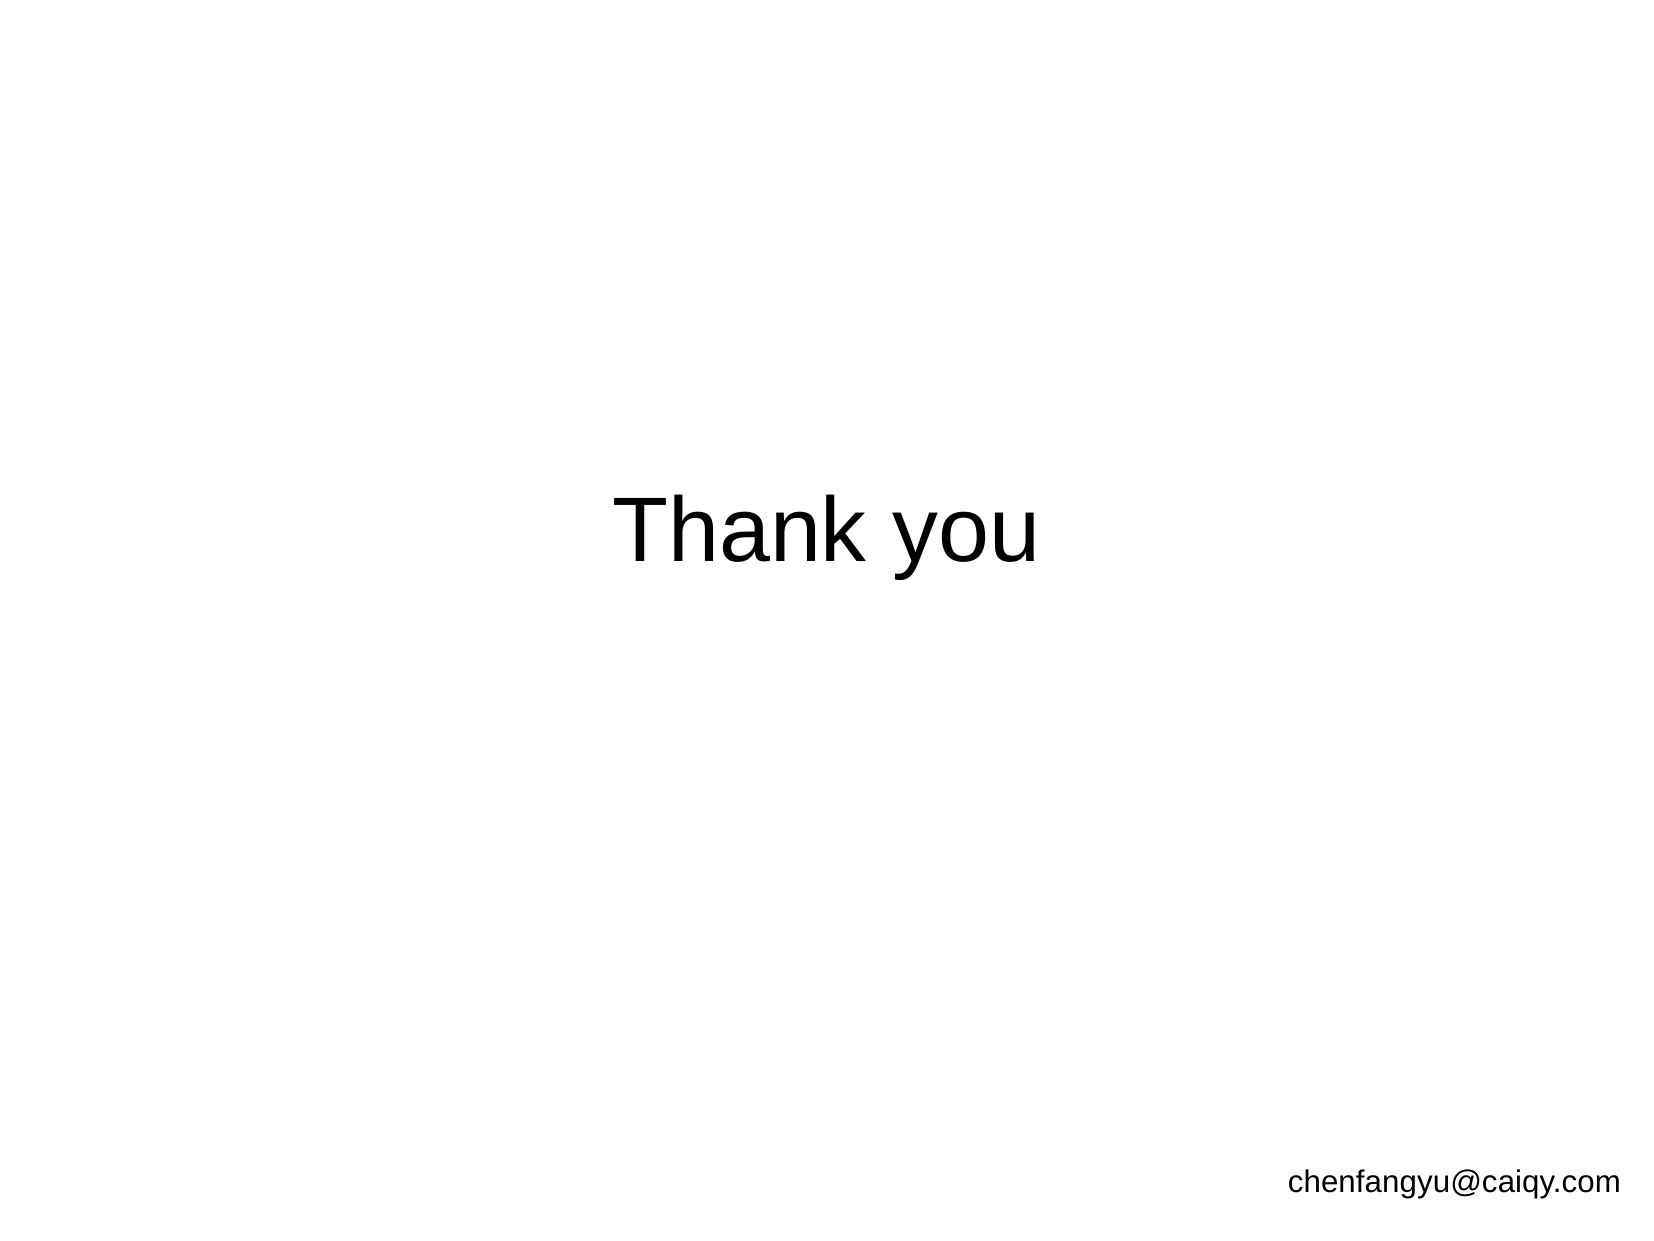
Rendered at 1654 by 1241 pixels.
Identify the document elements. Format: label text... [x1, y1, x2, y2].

list chenfangyu@caiqy.com [964, 1155, 1653, 1241]
subtitle Thank you [82, 49, 1571, 1010]
